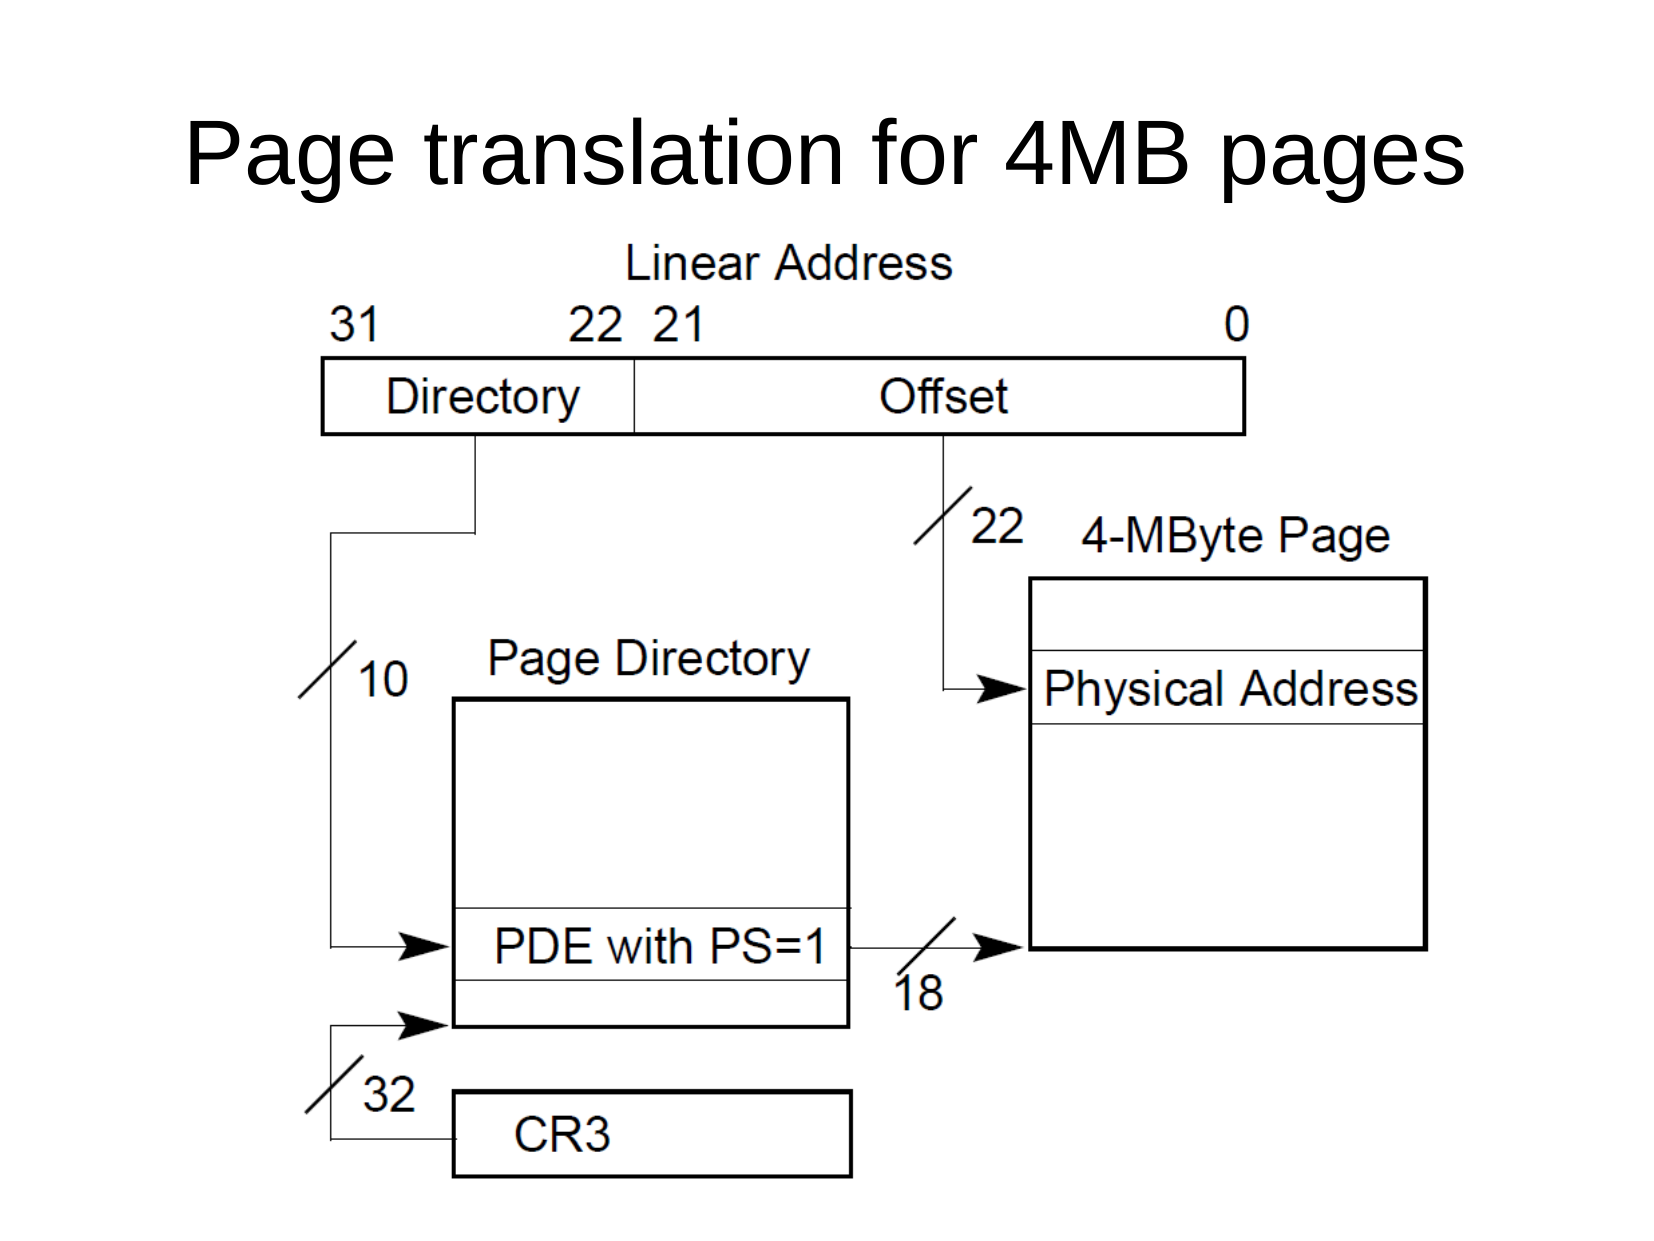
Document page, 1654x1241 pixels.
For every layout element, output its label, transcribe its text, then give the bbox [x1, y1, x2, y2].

picture [262, 204, 1447, 1201]
title Page translation for 4MB pages [82, 49, 1571, 257]
